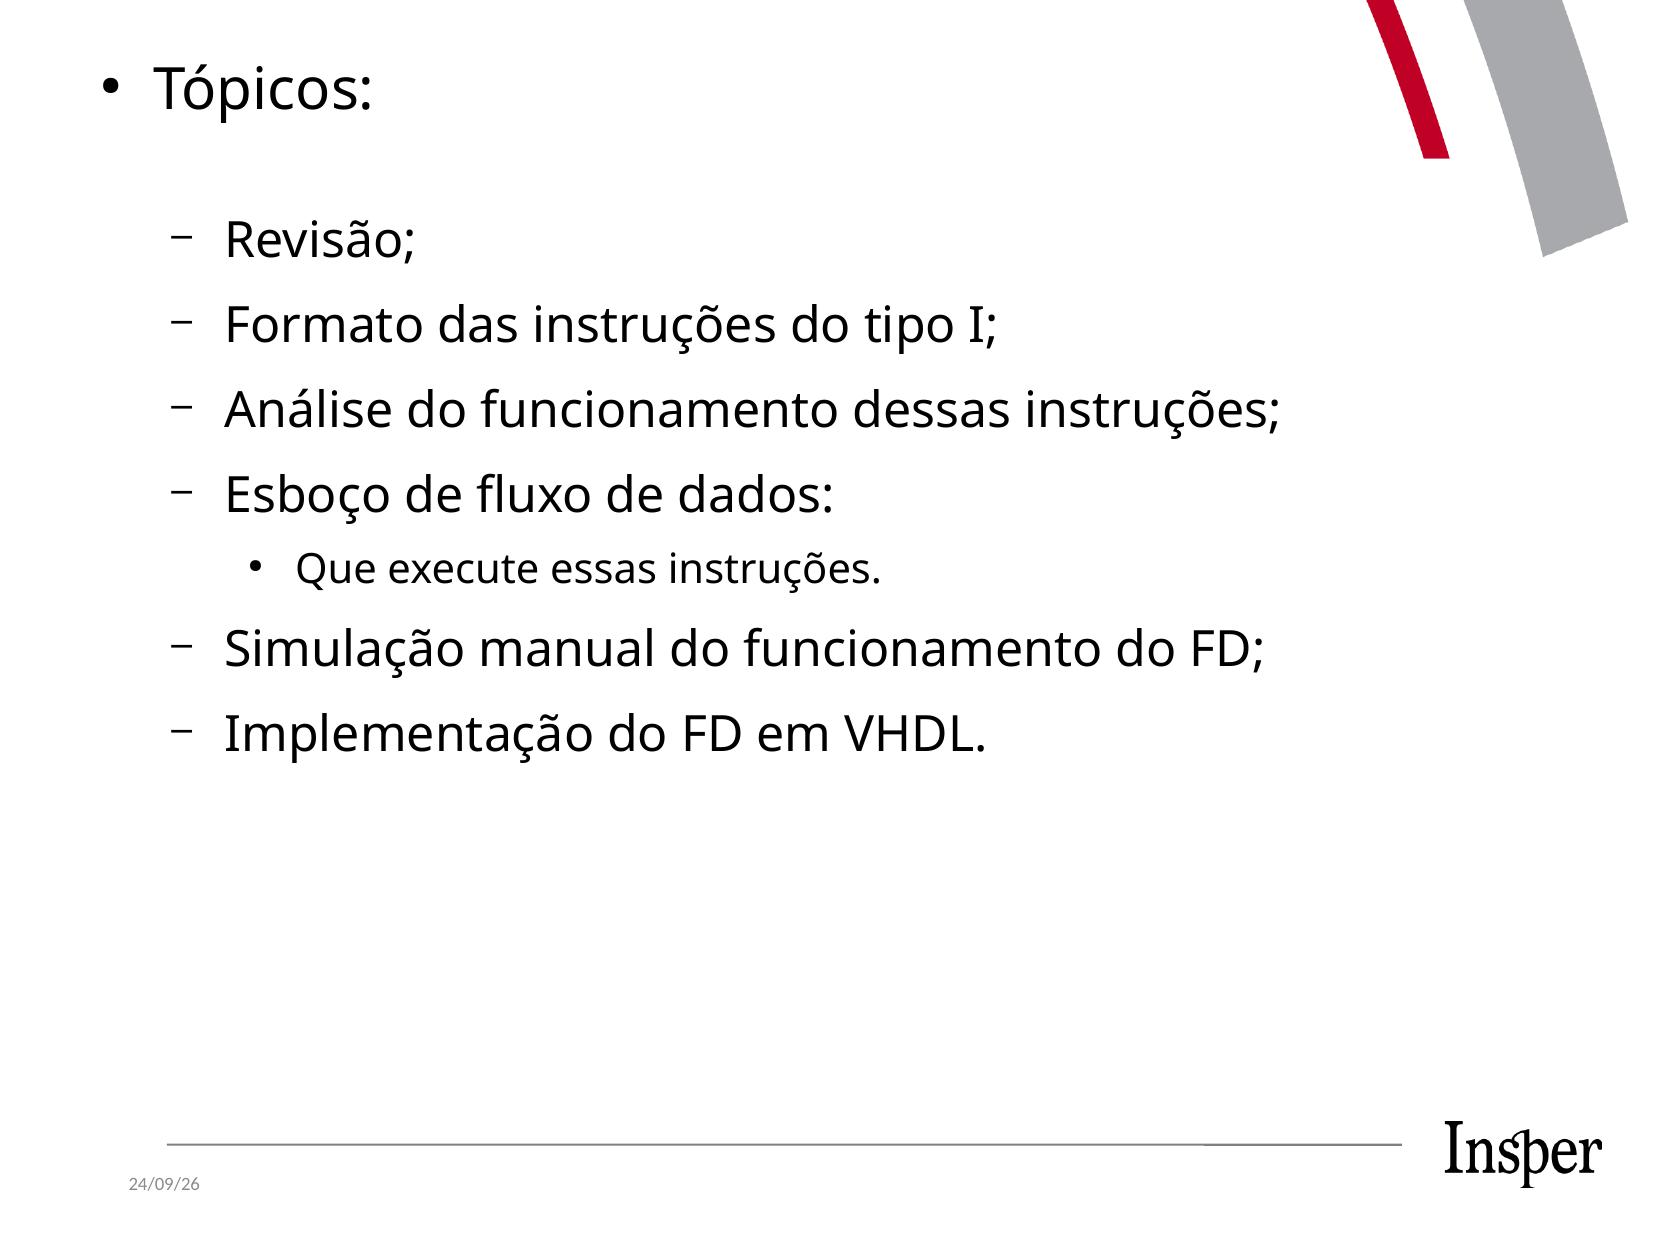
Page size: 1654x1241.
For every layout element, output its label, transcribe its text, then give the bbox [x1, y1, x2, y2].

list Tópicos: Revisão; Formato das instruções do tipo I; Análise do funcionamento dessas instruções; Esboço de fluxo de dados: Que execute essas instruções. Simulação manual do funcionamento do FD; Implementação do FD em VHDL. [82, 59, 1571, 1112]
